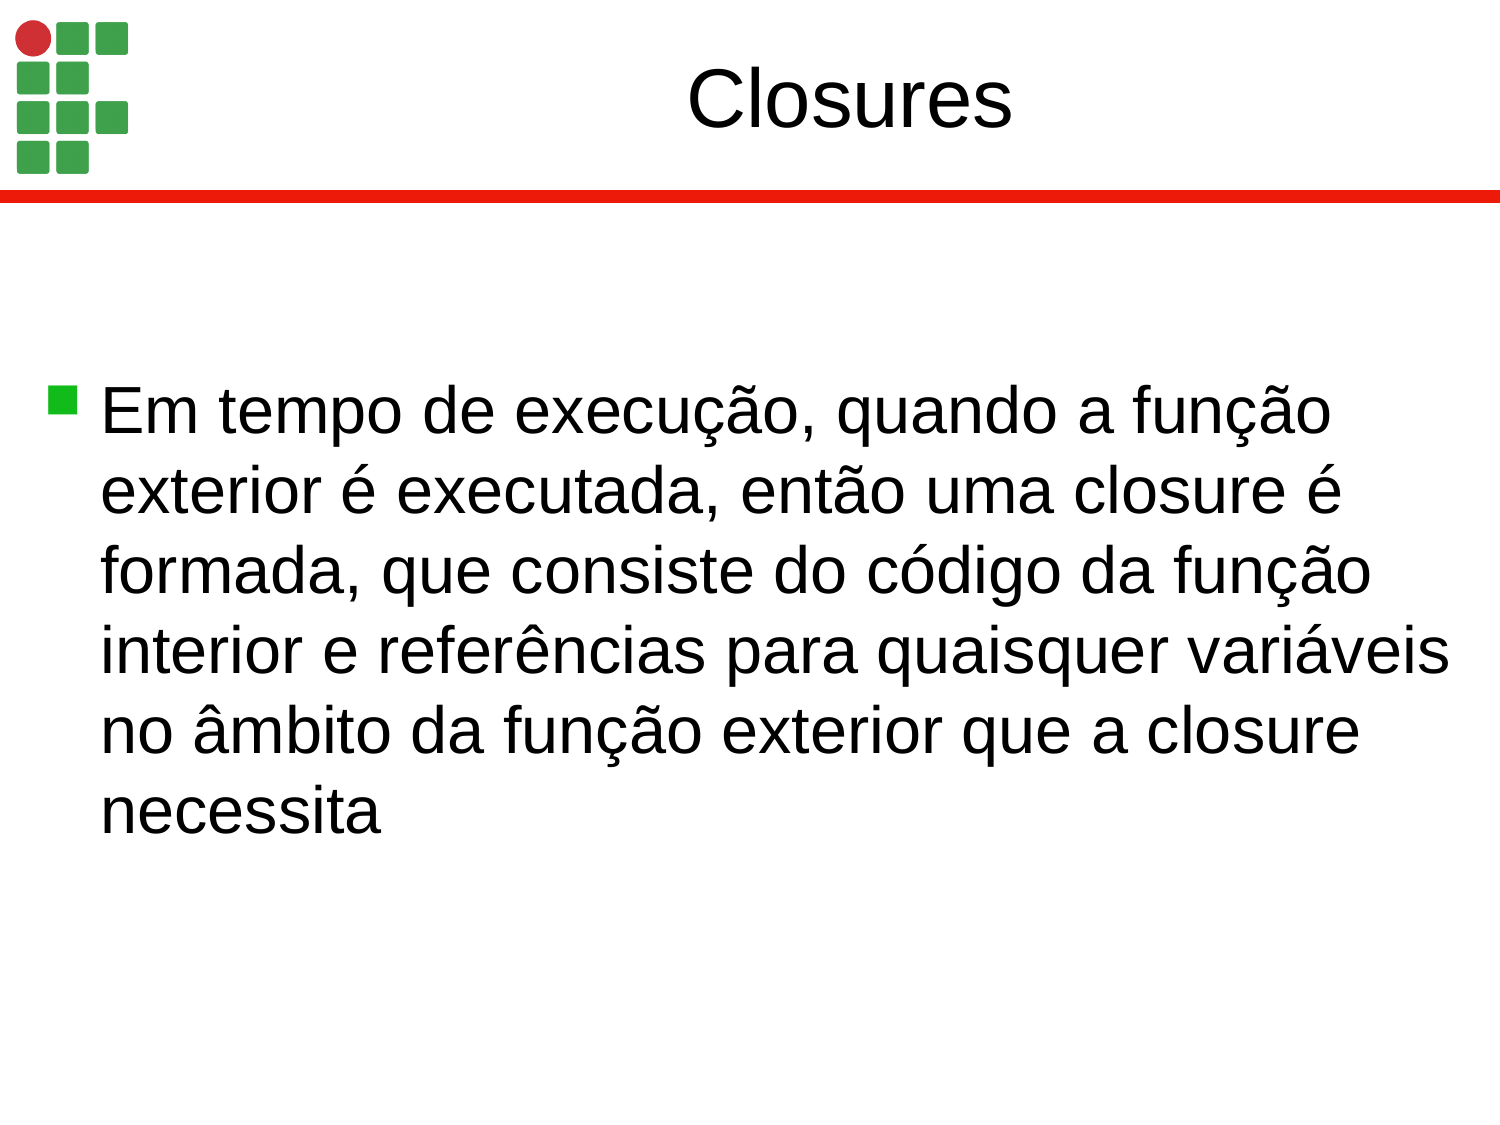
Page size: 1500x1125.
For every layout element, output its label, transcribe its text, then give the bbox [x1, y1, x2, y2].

list Em tempo de execução, quando a função exterior é executada, então uma closure é formada, que consiste do código da função interior e referências para quaisquer variáveis no âmbito da função exterior que a closure necessita [29, 207, 1471, 1087]
title Closures [230, 0, 1471, 202]
picture [14, 16, 130, 178]
